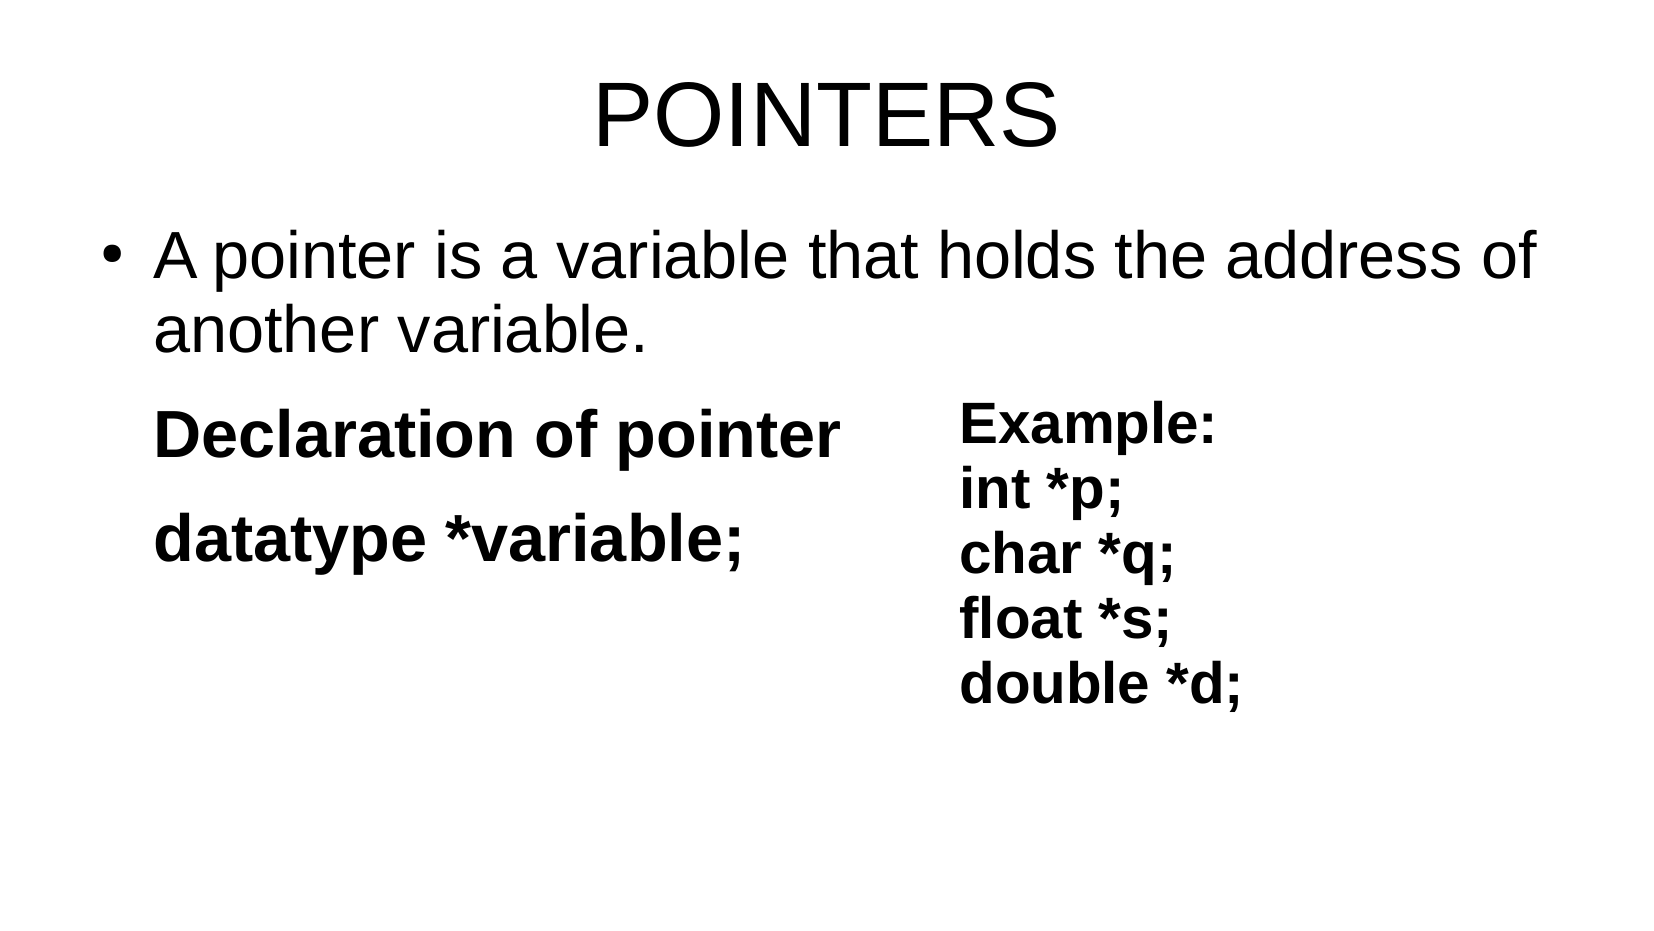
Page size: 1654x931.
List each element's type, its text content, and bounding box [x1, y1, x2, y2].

title POINTERS [82, 37, 1571, 193]
list A pointer is a variable that holds the address of another variable. Declaration of pointer datatype *variable; [82, 217, 1571, 758]
text_box Example: int *p; char *q; float *s; double *d; [944, 383, 1565, 724]
